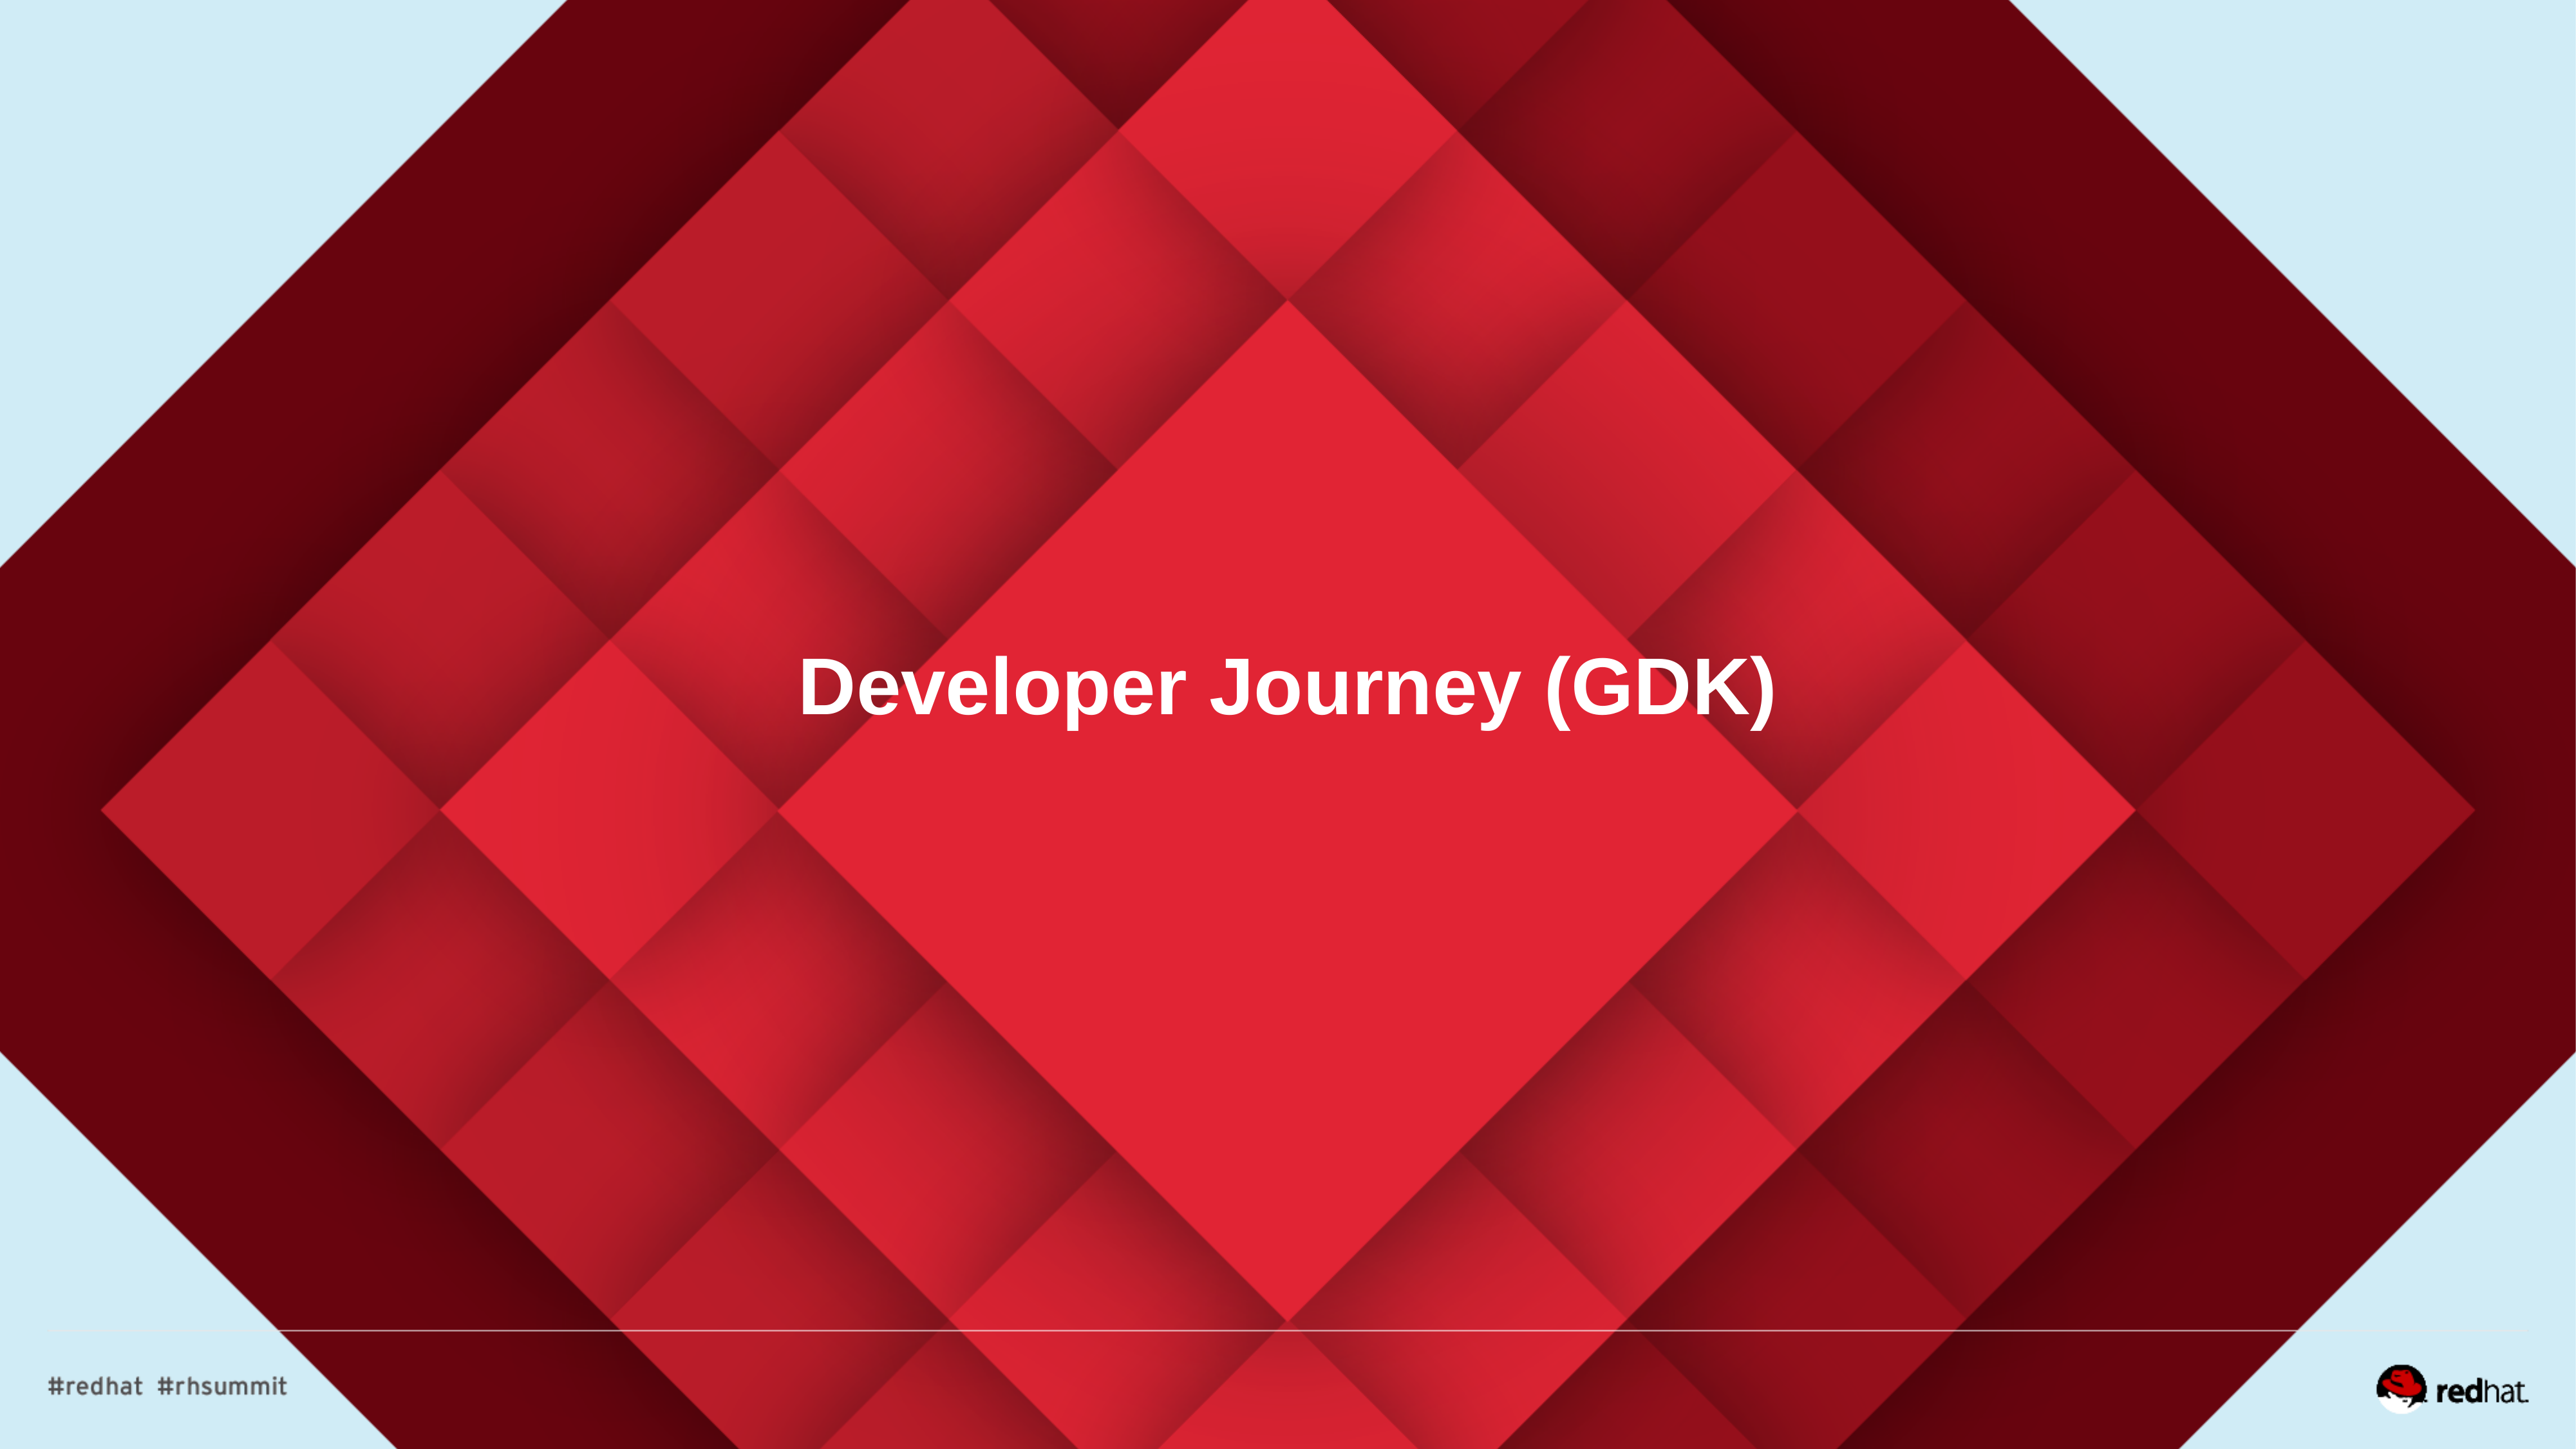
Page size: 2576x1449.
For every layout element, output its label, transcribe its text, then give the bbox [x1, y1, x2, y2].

picture [0, 0, 2576, 1449]
text_box Developer Journey (GDK) [235, 636, 2341, 737]
